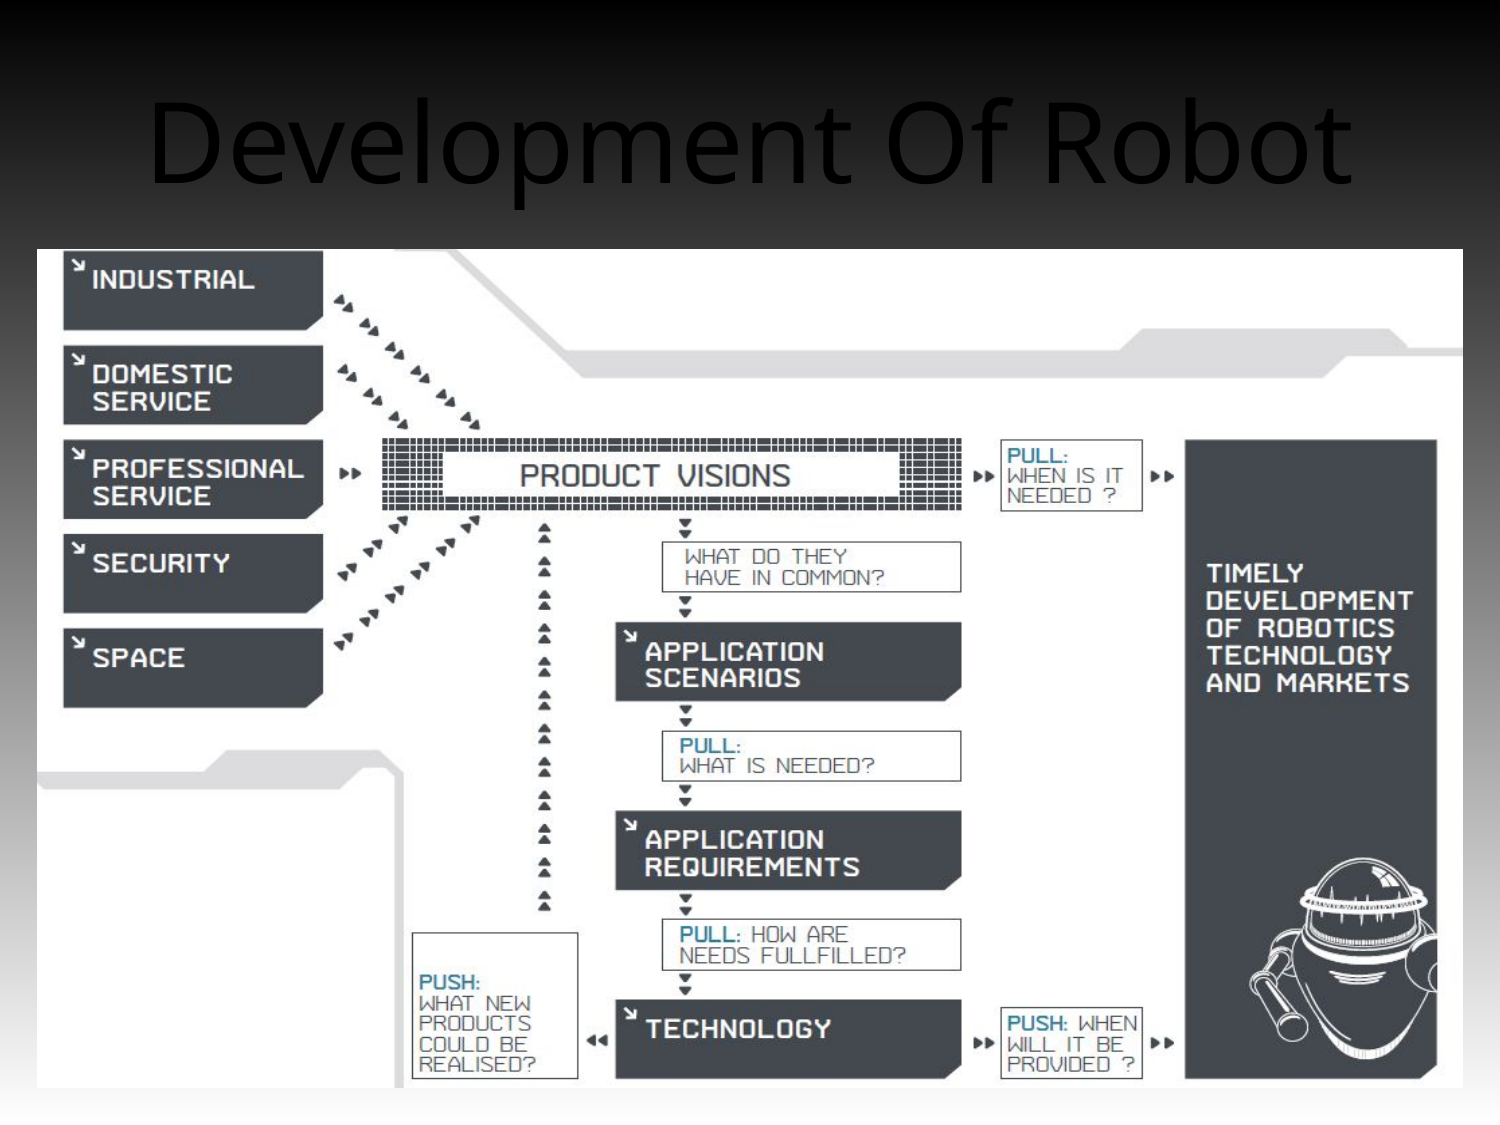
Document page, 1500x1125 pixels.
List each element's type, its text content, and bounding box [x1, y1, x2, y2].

title Development Of Robot [75, 45, 1425, 233]
picture [37, 249, 1463, 1088]
